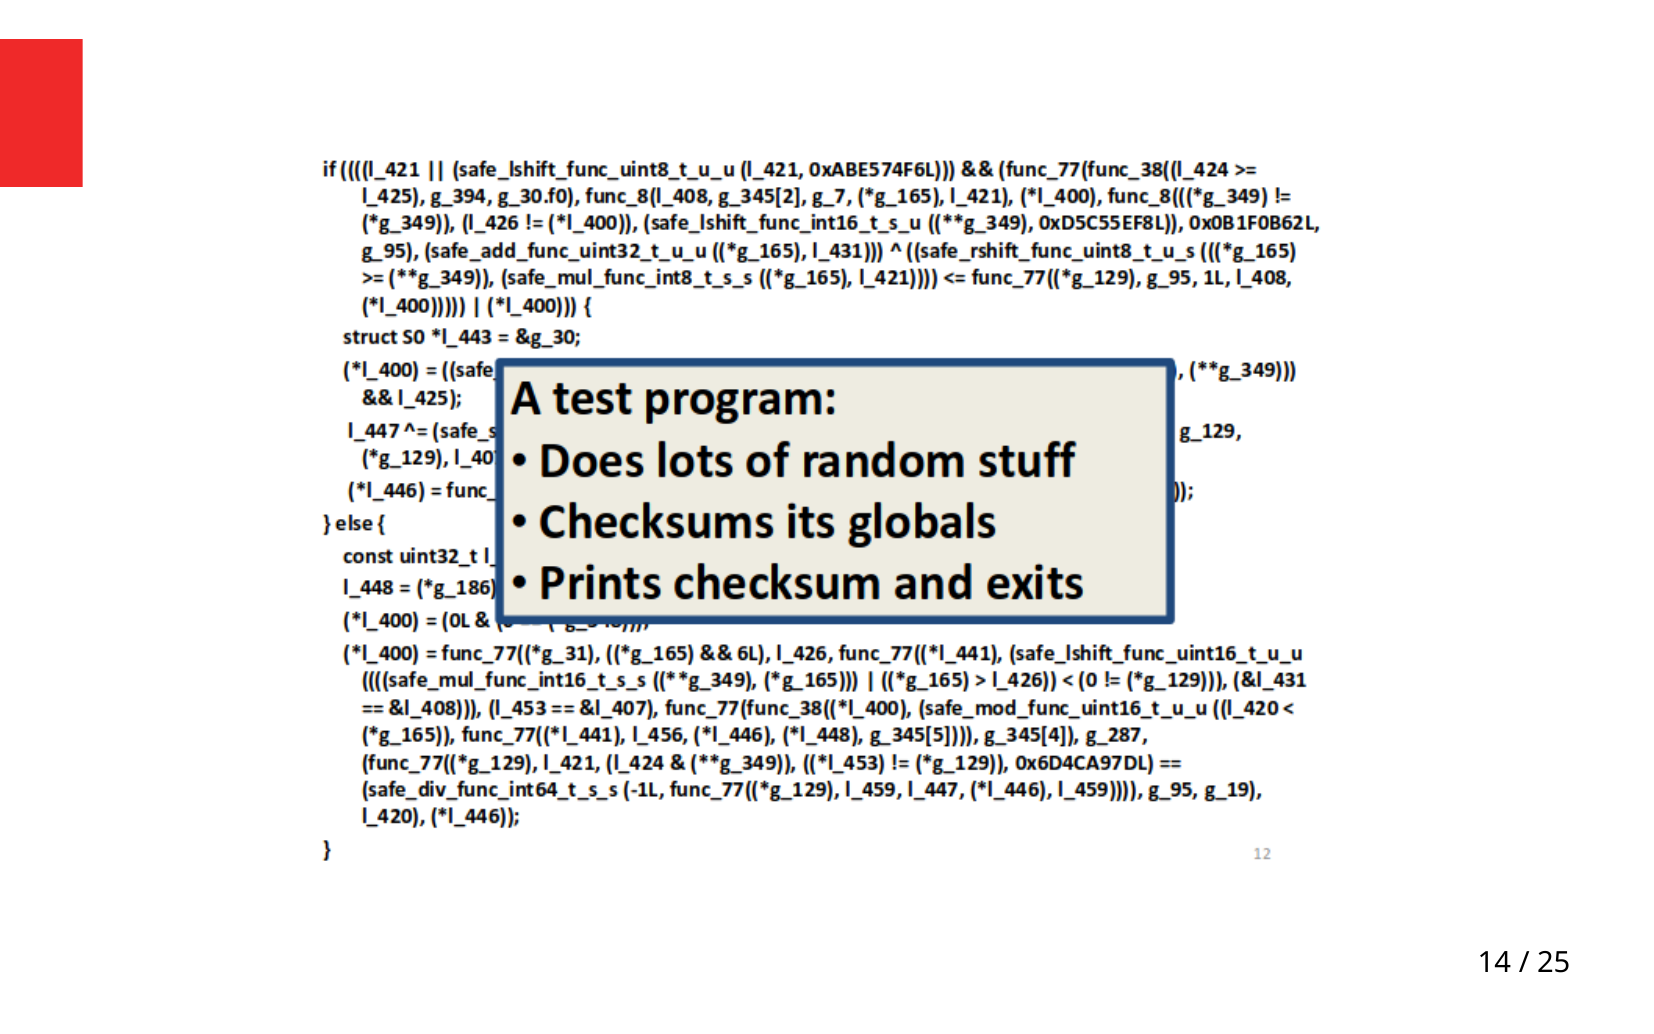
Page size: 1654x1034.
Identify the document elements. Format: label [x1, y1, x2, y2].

picture [276, 89, 1366, 922]
